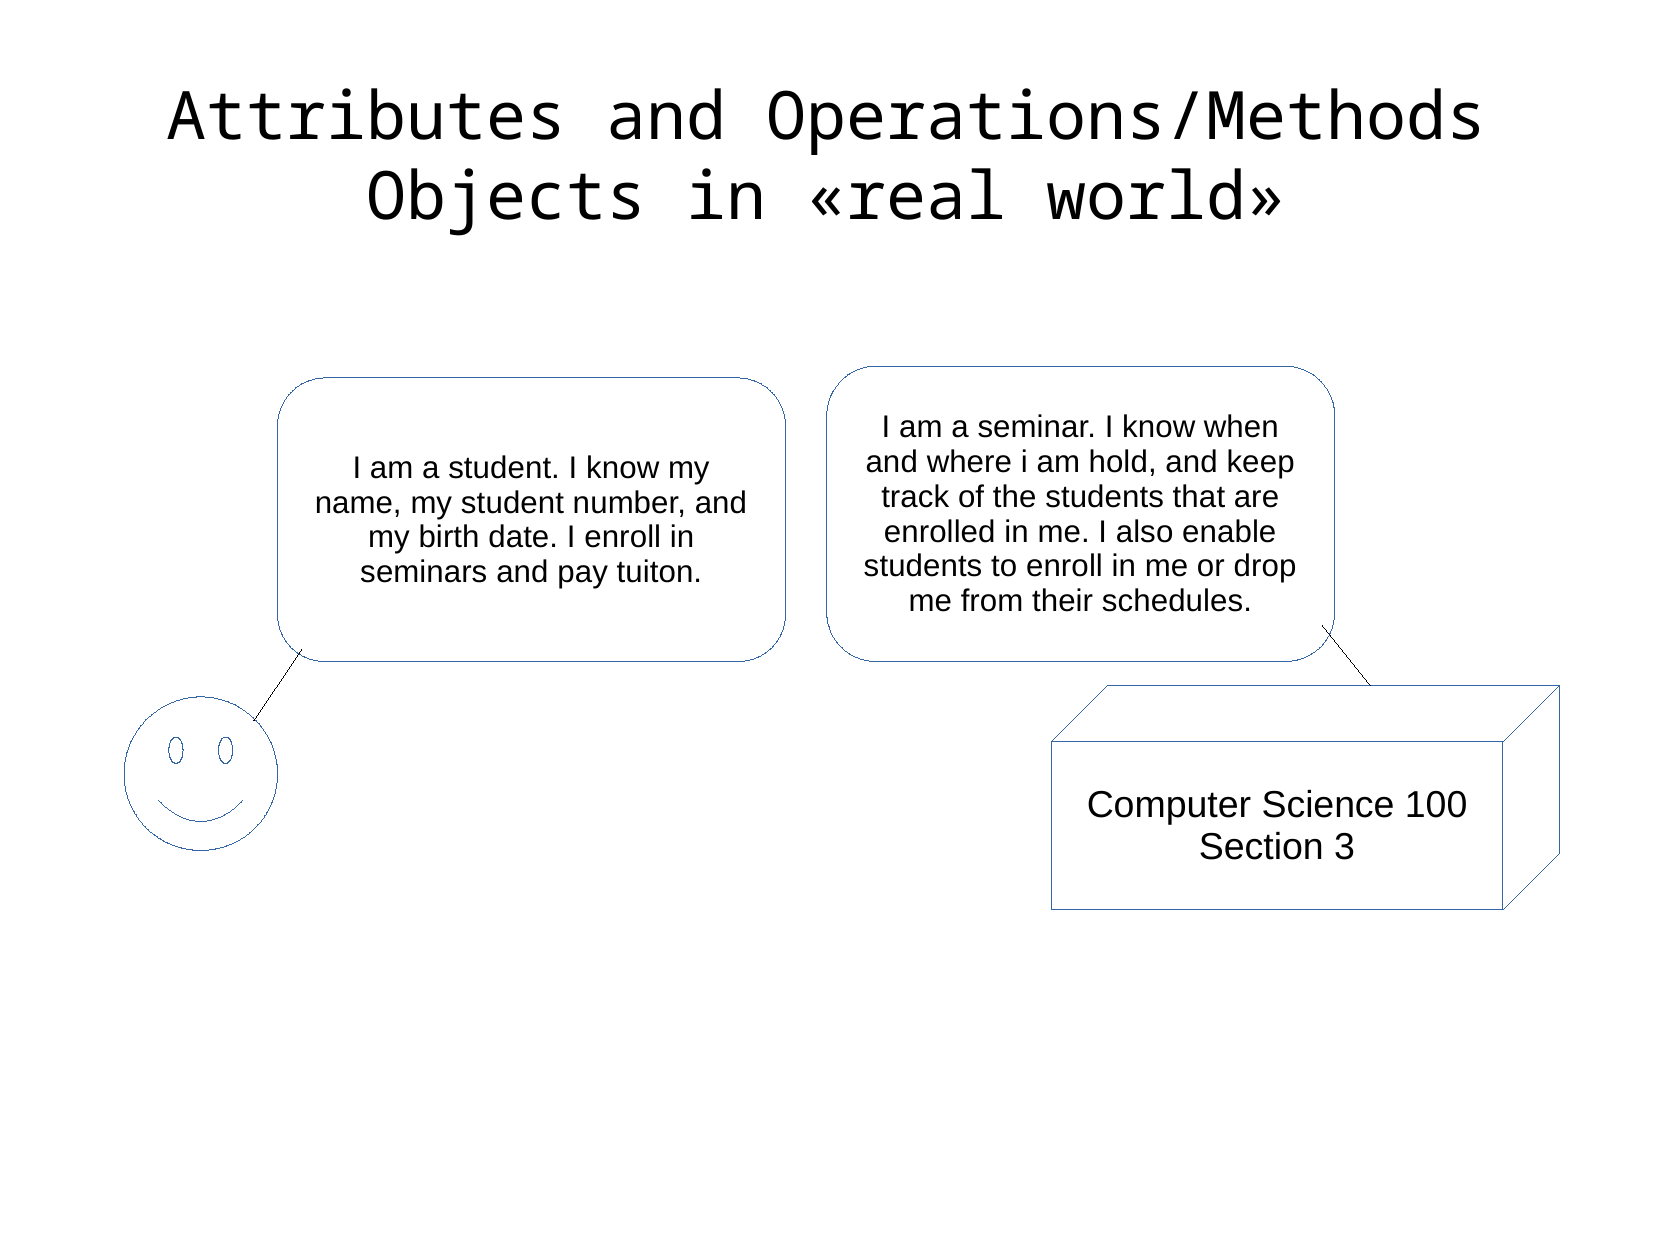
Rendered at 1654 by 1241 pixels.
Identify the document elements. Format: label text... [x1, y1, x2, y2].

text_box I am a seminar. I know when and where i am hold, and keep track of the students that are enrolled in me. I also enable students to enroll in me or drop me from their schedules. [826, 366, 1335, 662]
text_box Computer Science 100 Section 3 [1051, 685, 1560, 910]
text_box I am a student. I know my name, my student number, and my birth date. I enroll in seminars and pay tuiton. [277, 377, 786, 662]
title Attributes and Operations/Methods Objects in «real world» [82, 49, 1571, 257]
